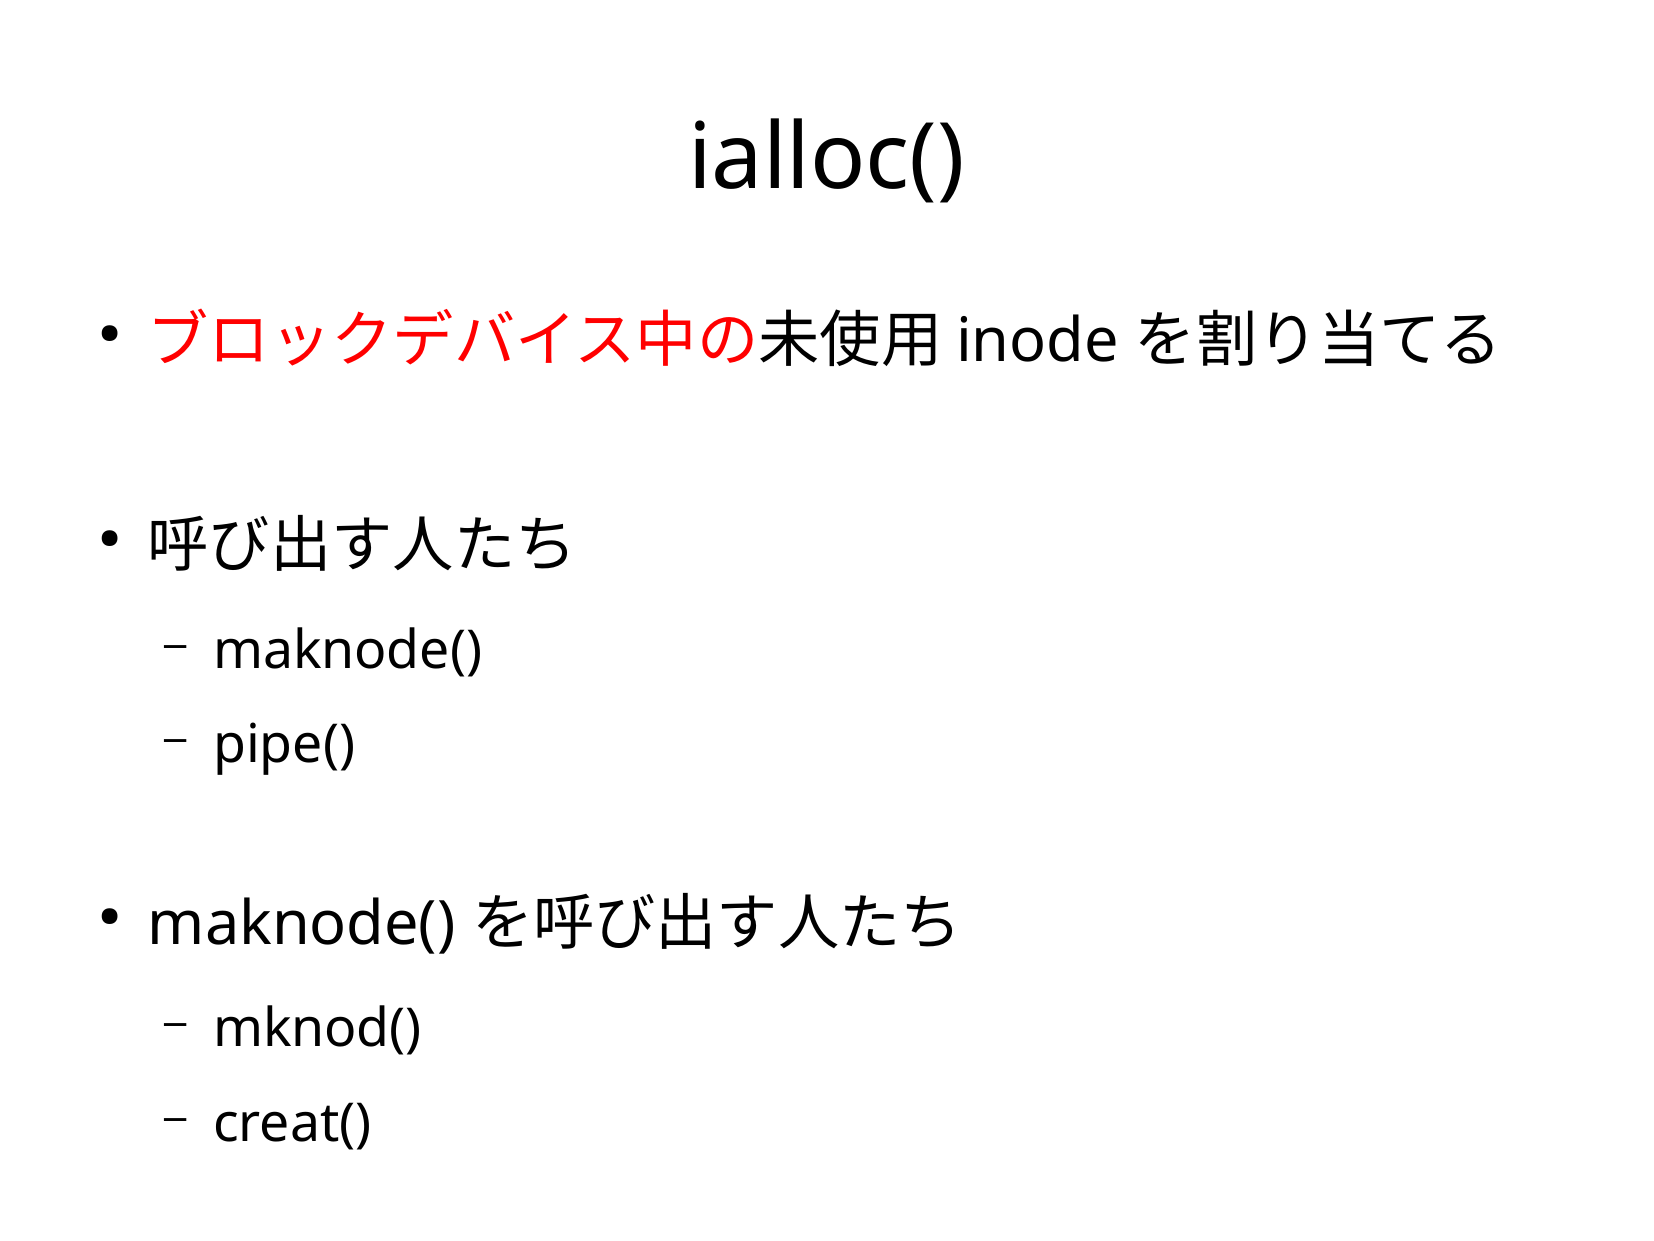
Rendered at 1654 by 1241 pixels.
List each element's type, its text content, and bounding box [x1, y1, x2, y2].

list ブロックデバイス中の未使用 inode を割り当てる 呼び出す人たち maknode() pipe() maknode() を呼び出す人たち mknod() creat() [82, 290, 1538, 1170]
title ialloc() [82, 49, 1571, 257]
